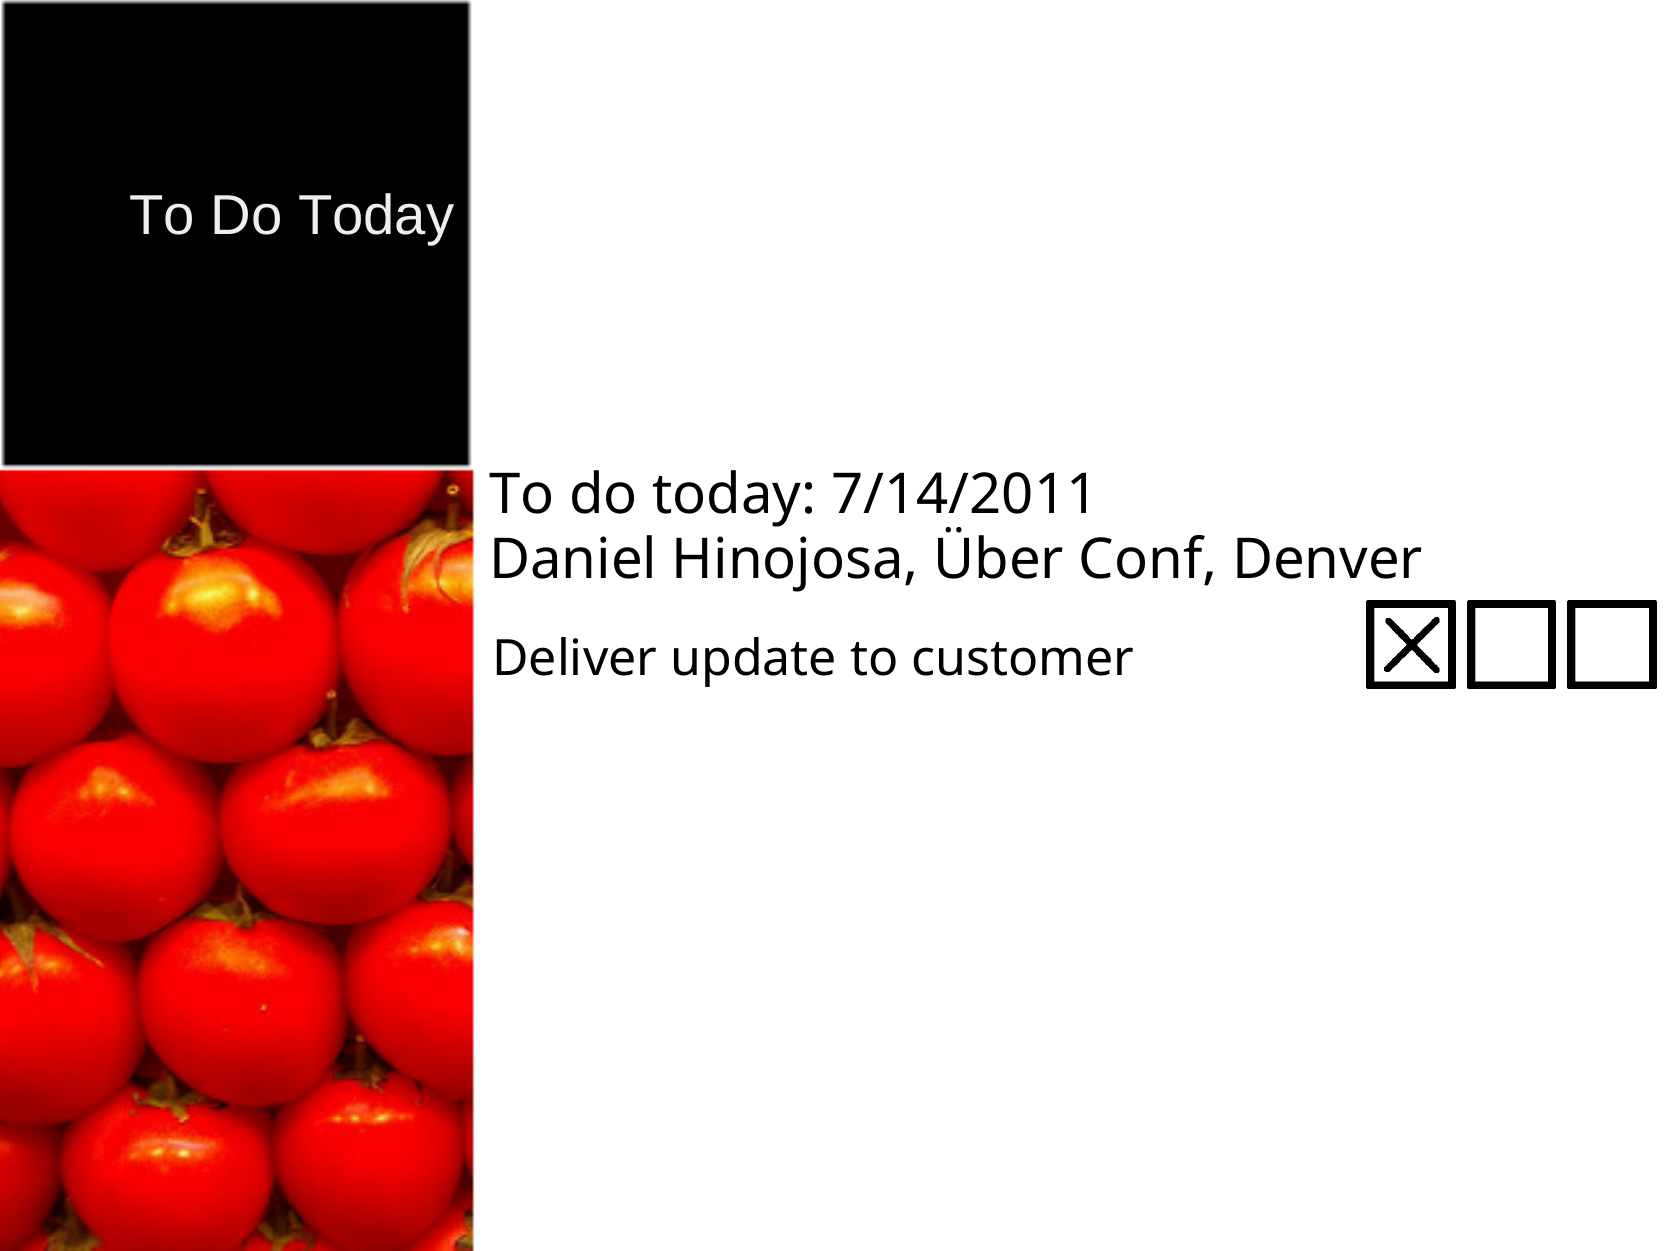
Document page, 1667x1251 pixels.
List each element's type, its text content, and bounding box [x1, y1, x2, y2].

text_box To Do Today [23, 183, 455, 248]
text_box To do today: 7/14/2011 Daniel Hinojosa, Über Conf, Denver [489, 462, 1667, 591]
list Deliver update to customer [492, 629, 1386, 700]
picture [0, 0, 1667, 1251]
